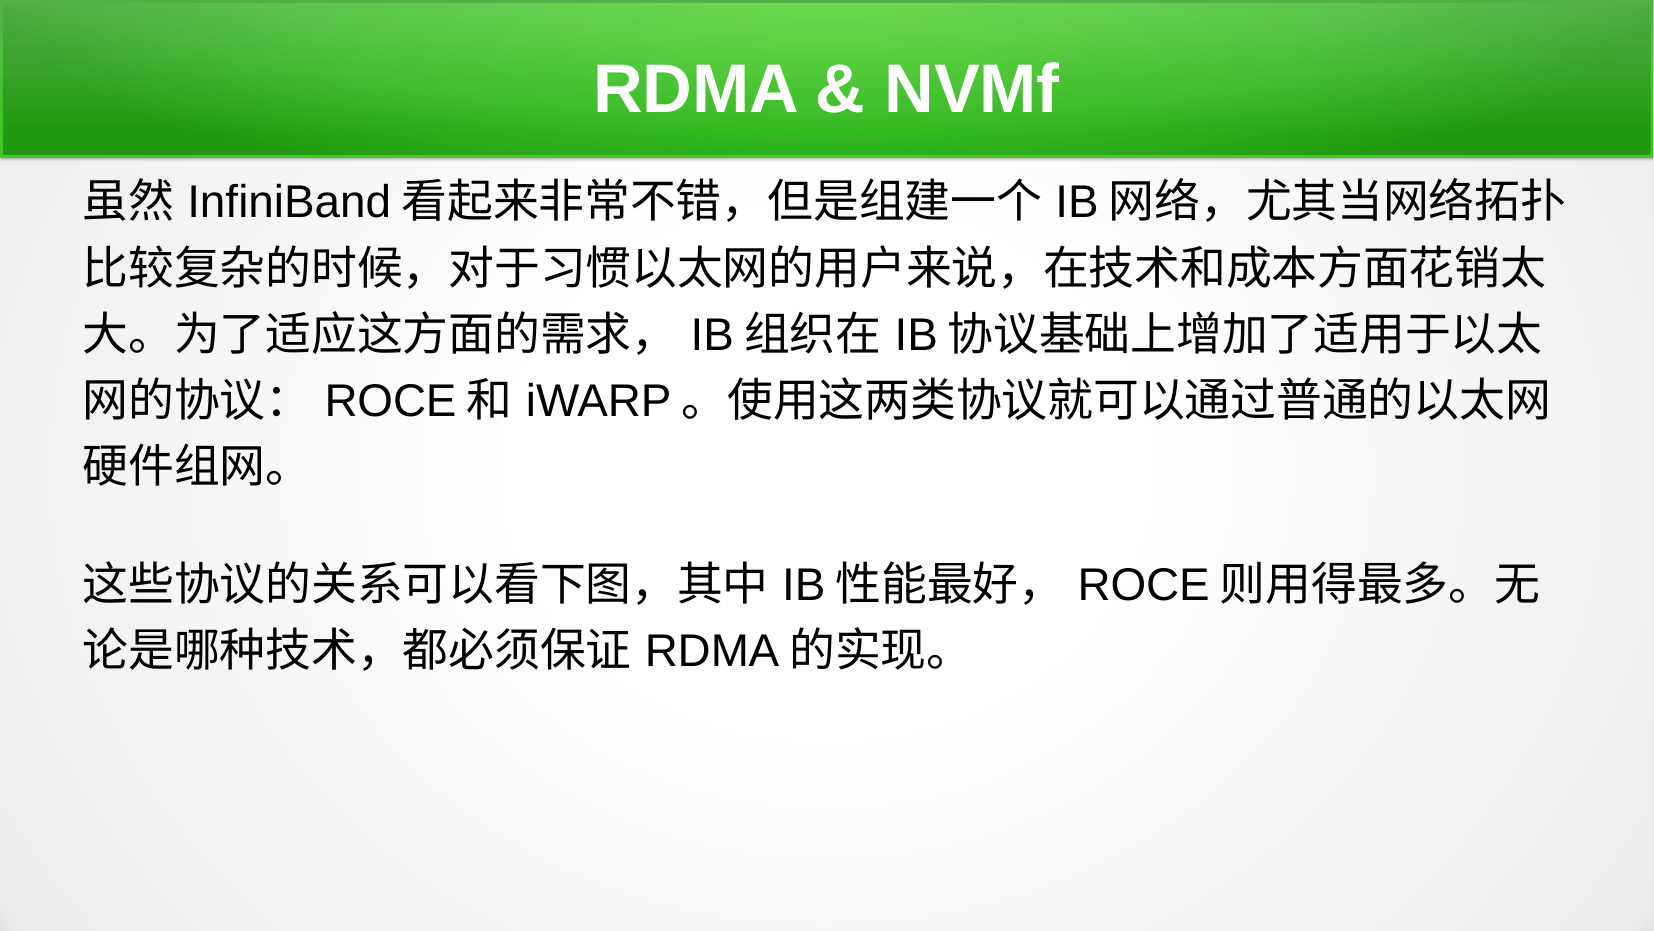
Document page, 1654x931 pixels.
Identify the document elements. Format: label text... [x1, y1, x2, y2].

subtitle 虽然InfiniBand看起来非常不错，但是组建一个IB网络，尤其当网络拓扑比较复杂的时候，对于习惯以太网的用户来说，在技术和成本方面花销太大。为了适应这方面的需求，IB组织在IB协议基础上增加了适用于以太网的协议：ROCE和iWARP。使用这两类协议就可以通过普通的以太网硬件组网。 这些协议的关系可以看下图，其中IB性能最好，ROCE则用得最多。无论是哪种技术，都必须保证RDMA的实现。 [82, 165, 1571, 916]
title RDMA & NVMf [82, 35, 1571, 142]
